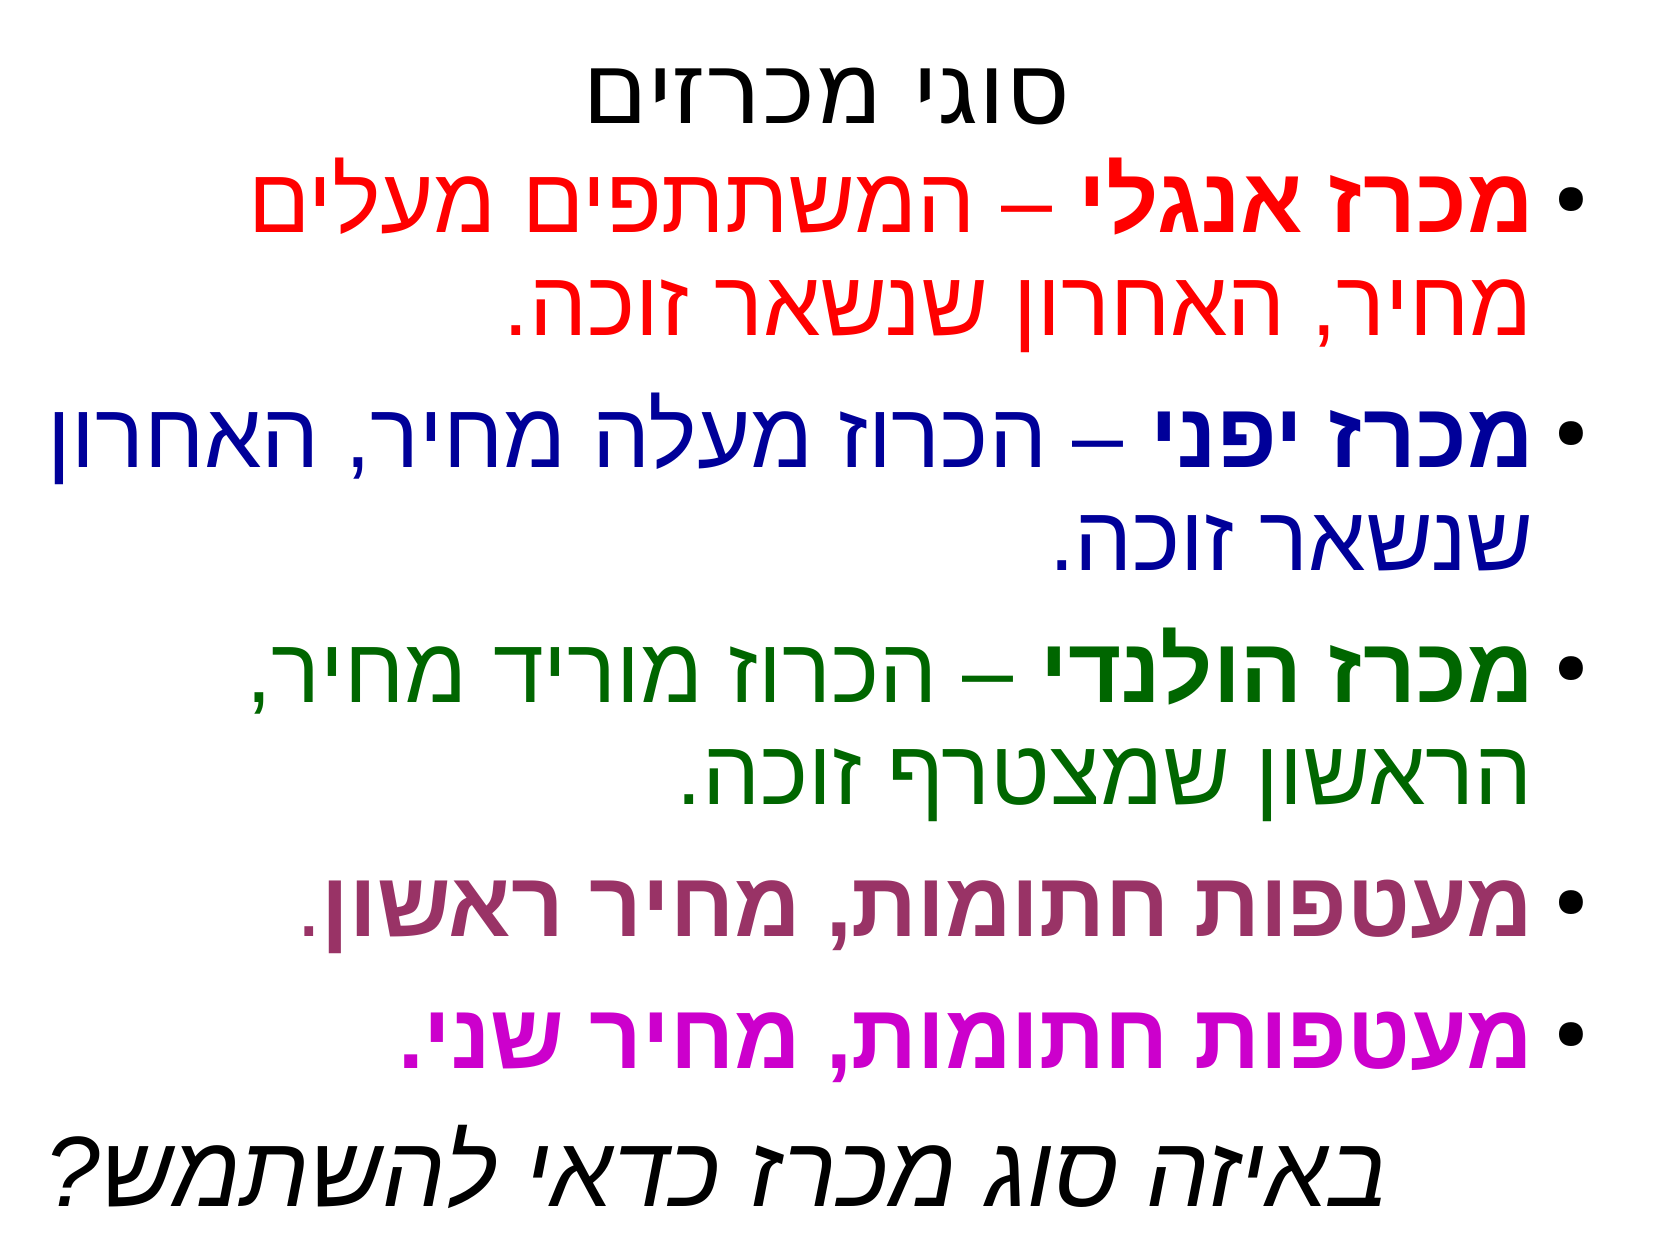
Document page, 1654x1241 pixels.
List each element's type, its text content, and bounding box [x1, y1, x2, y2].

list מכרז אנגלי – המשתתפים מעלים מחיר, האחרון שנשאר זוכה. מכרז יפני – הכרוז מעלה מחיר, האחרון שנשאר זוכה. מכרז הולנדי – הכרוז מוריד מחיר, הראשון שמצטרף זוכה. מעטפות חתומות, מחיר ראשון. מעטפות חתומות, מחיר שני. [15, 150, 1606, 1096]
title באיזה סוג מכרז כדאי להשתמש? [45, 1067, 1441, 1241]
title סוגי מכרזים [82, 0, 1571, 150]
